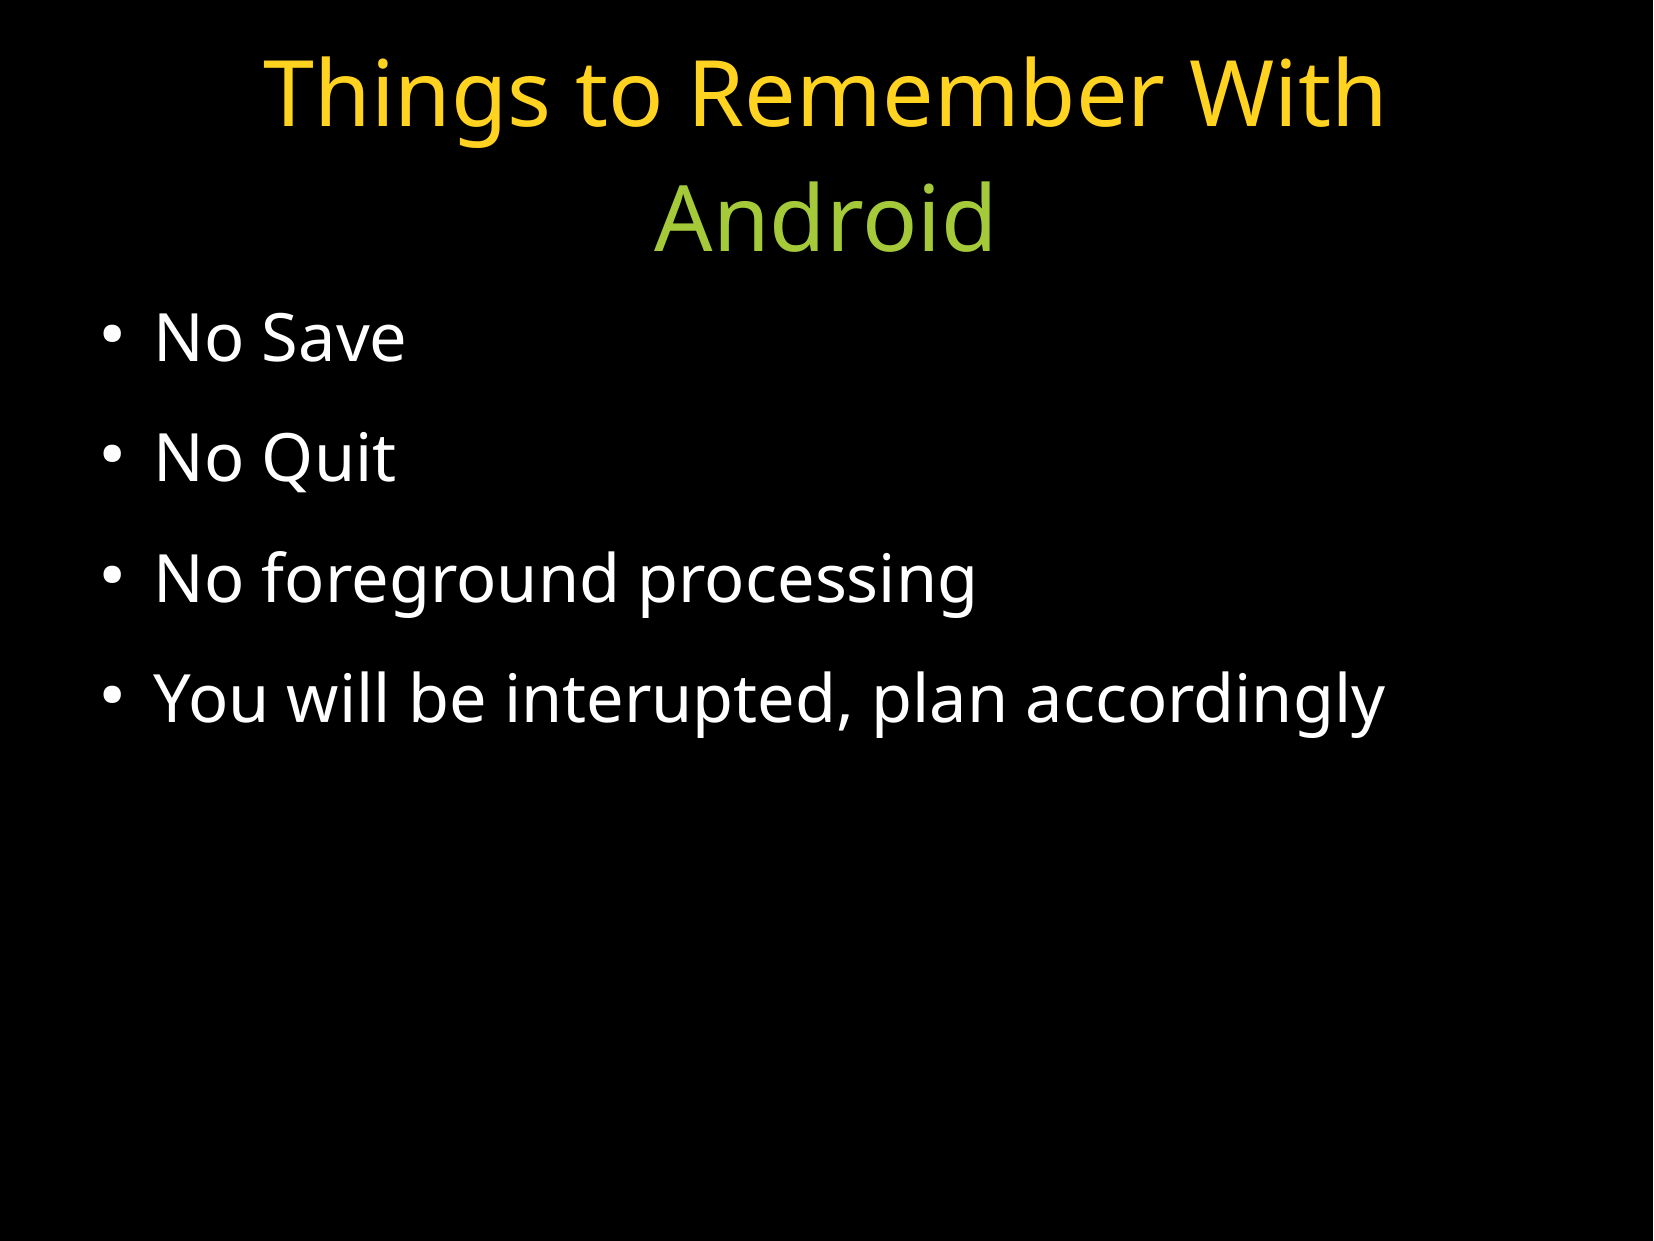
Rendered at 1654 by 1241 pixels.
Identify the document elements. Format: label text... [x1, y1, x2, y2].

list No Save No Quit No foreground processing You will be interupted, plan accordingly [82, 290, 1571, 1109]
title Things to Remember With Android [82, 49, 1571, 257]
